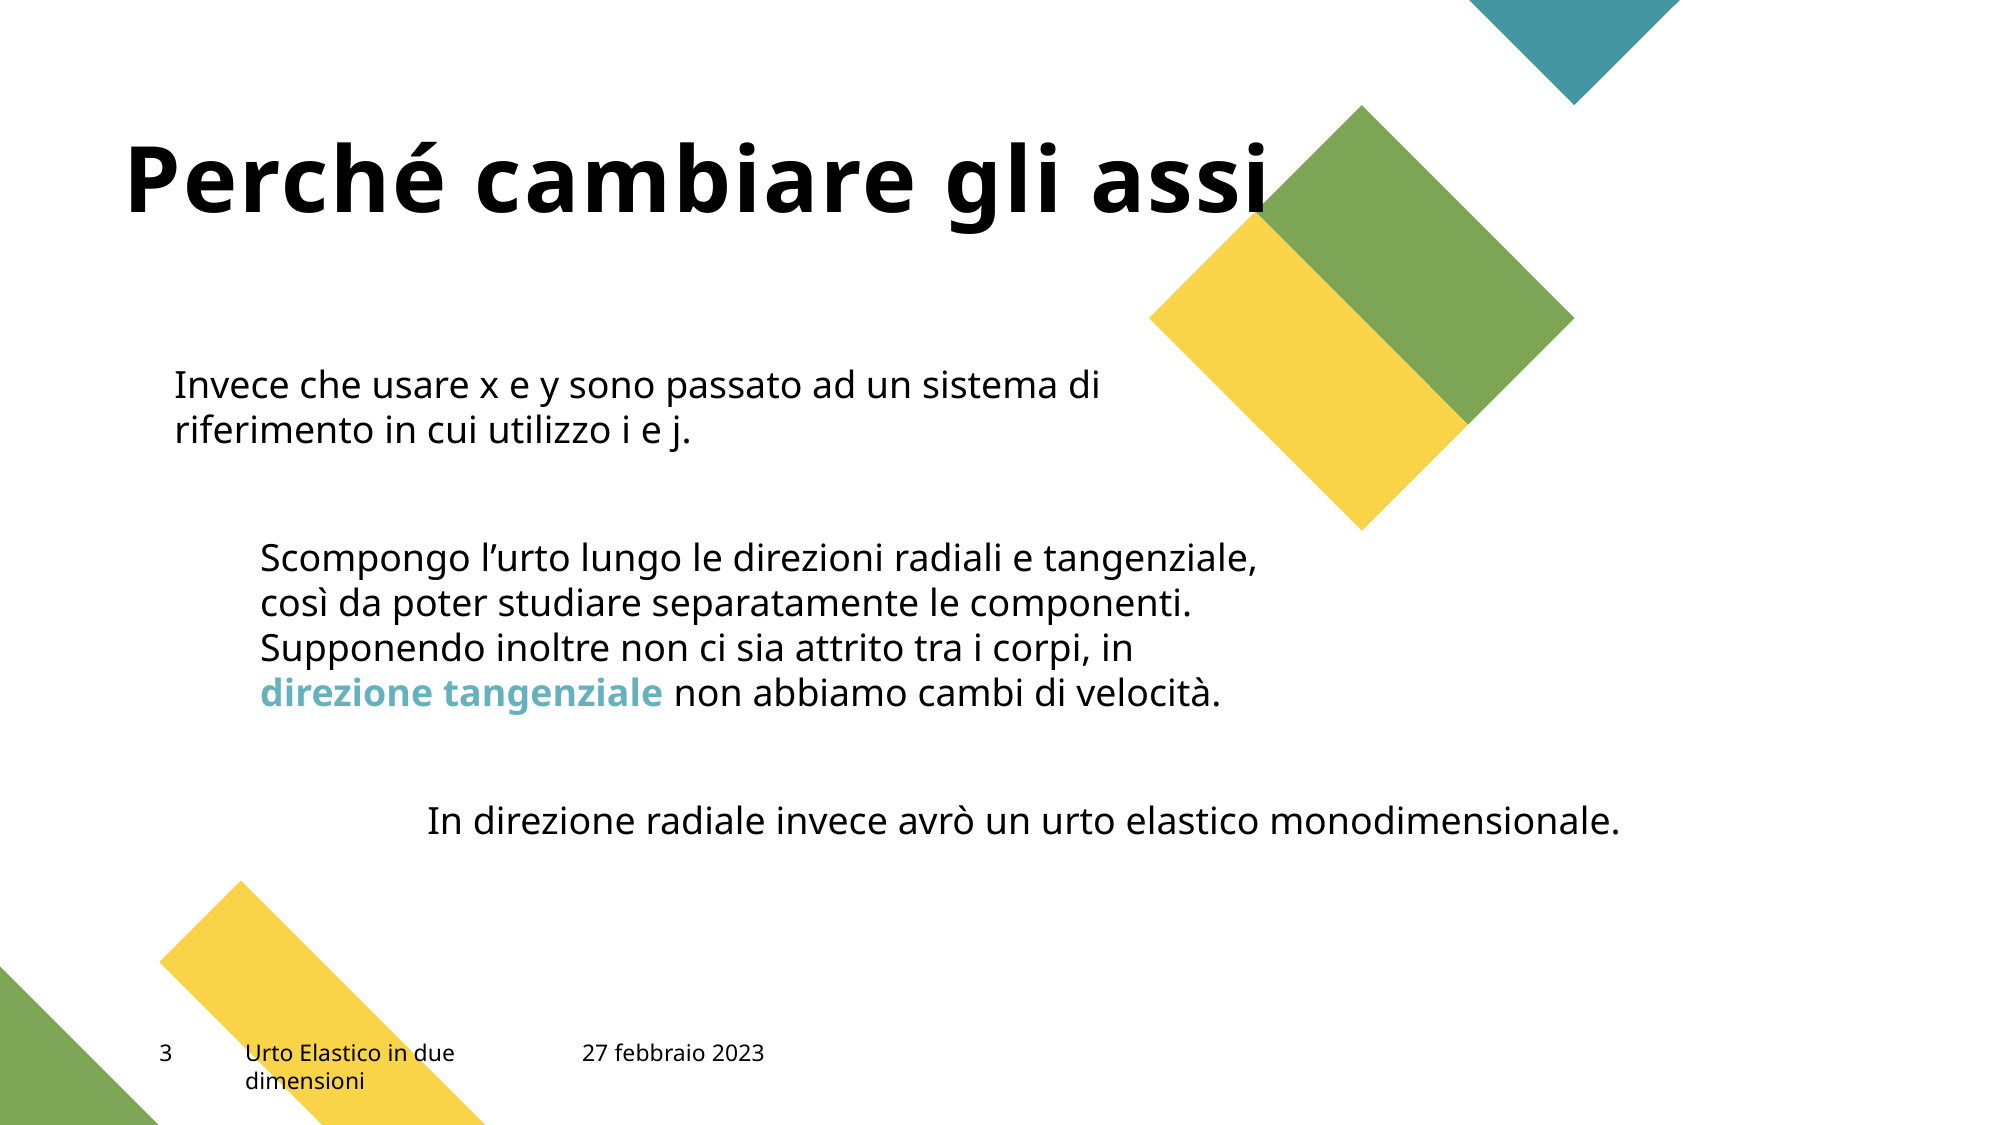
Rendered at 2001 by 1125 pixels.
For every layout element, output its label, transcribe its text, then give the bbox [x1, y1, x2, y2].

text_box Invece che usare x e y sono passato ad un sistema di riferimento in cui utilizzo i e j. [159, 353, 1192, 460]
text_box Scompongo l’urto lungo le direzioni radiali e tangenziale, così da poter studiare separatamente le componenti. Supponendo inoltre non ci sia attrito tra i corpi, in direzione tangenziale non abbiamo cambi di velocità. [245, 526, 1314, 724]
text_box [159, 1038, 246, 1080]
text_box 27 febbraio 2023 [582, 1038, 798, 1080]
text_box In direzione radiale invece avrò un urto elastico monodimensionale. [412, 789, 1852, 851]
title Perché cambiare gli assi [123, 131, 1360, 232]
text_box Urto Elastico in due dimensioni [246, 1038, 565, 1080]
